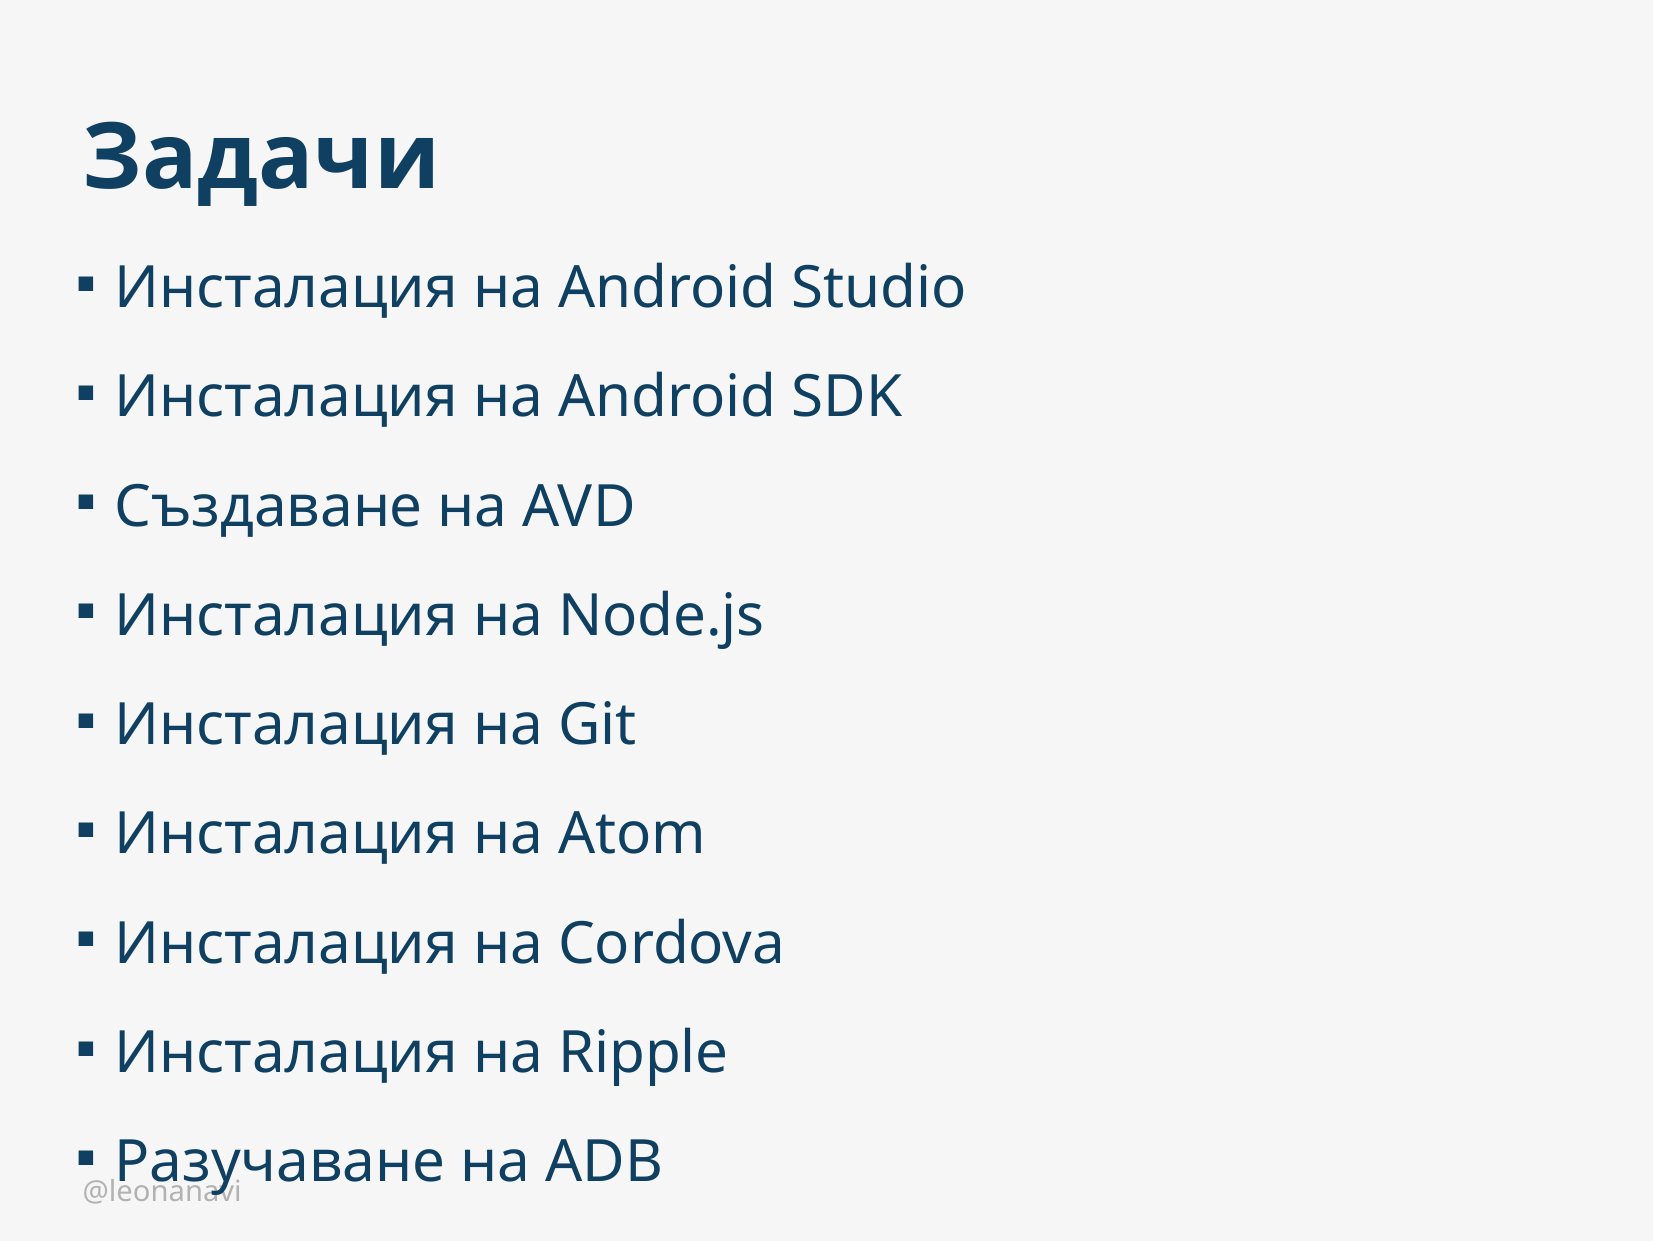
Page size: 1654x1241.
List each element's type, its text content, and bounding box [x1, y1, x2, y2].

title Задачи [82, 49, 1571, 237]
text_box Инсталация на Android Studio Инсталация на Android SDK Създаване на AVD Инсталация на Node.js Инсталация на Git Инсталация на Atom Инсталация на Cordova Инсталация на Ripple Разучаване на ADB [63, 237, 1610, 1241]
